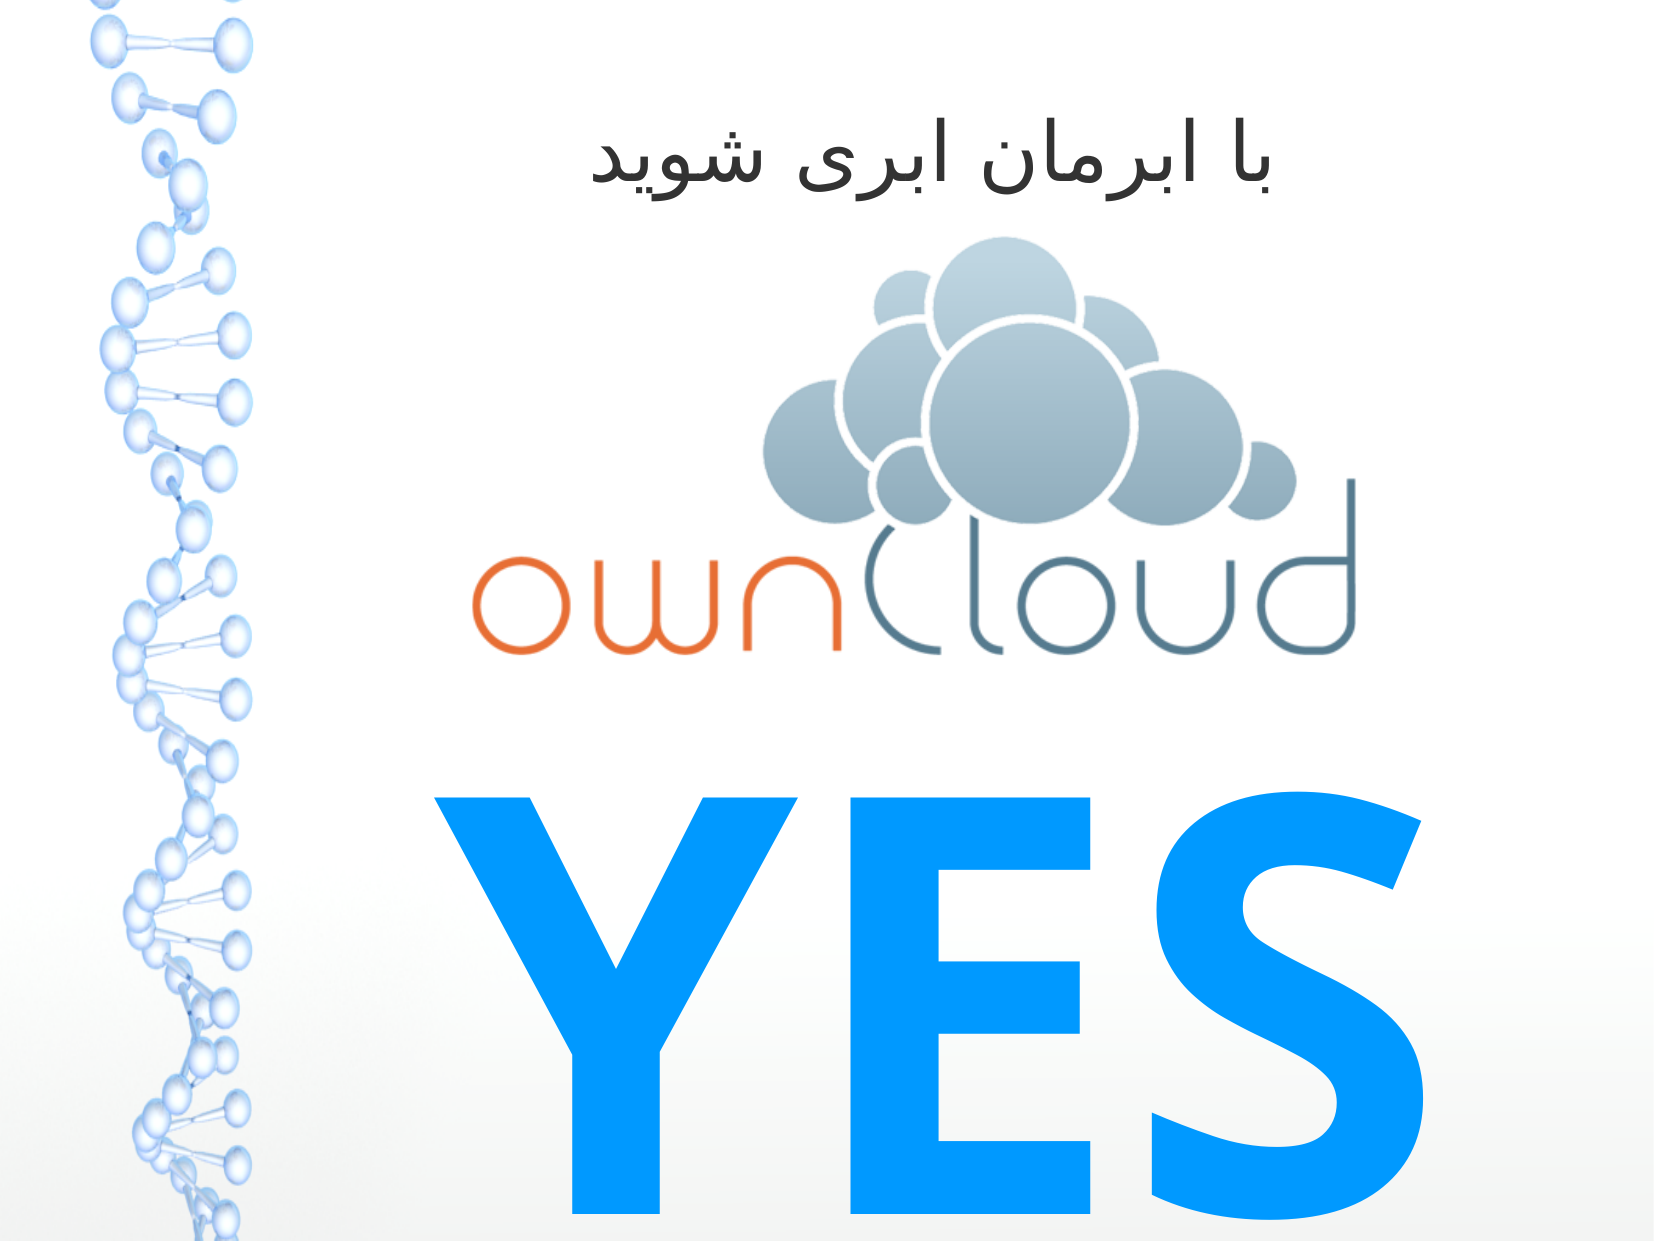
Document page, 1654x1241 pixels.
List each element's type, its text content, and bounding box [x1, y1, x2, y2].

picture [0, 0, 1654, 1241]
subtitle YES [306, 540, 1576, 1241]
title با ابرمان ابری شوید [269, 49, 1571, 257]
